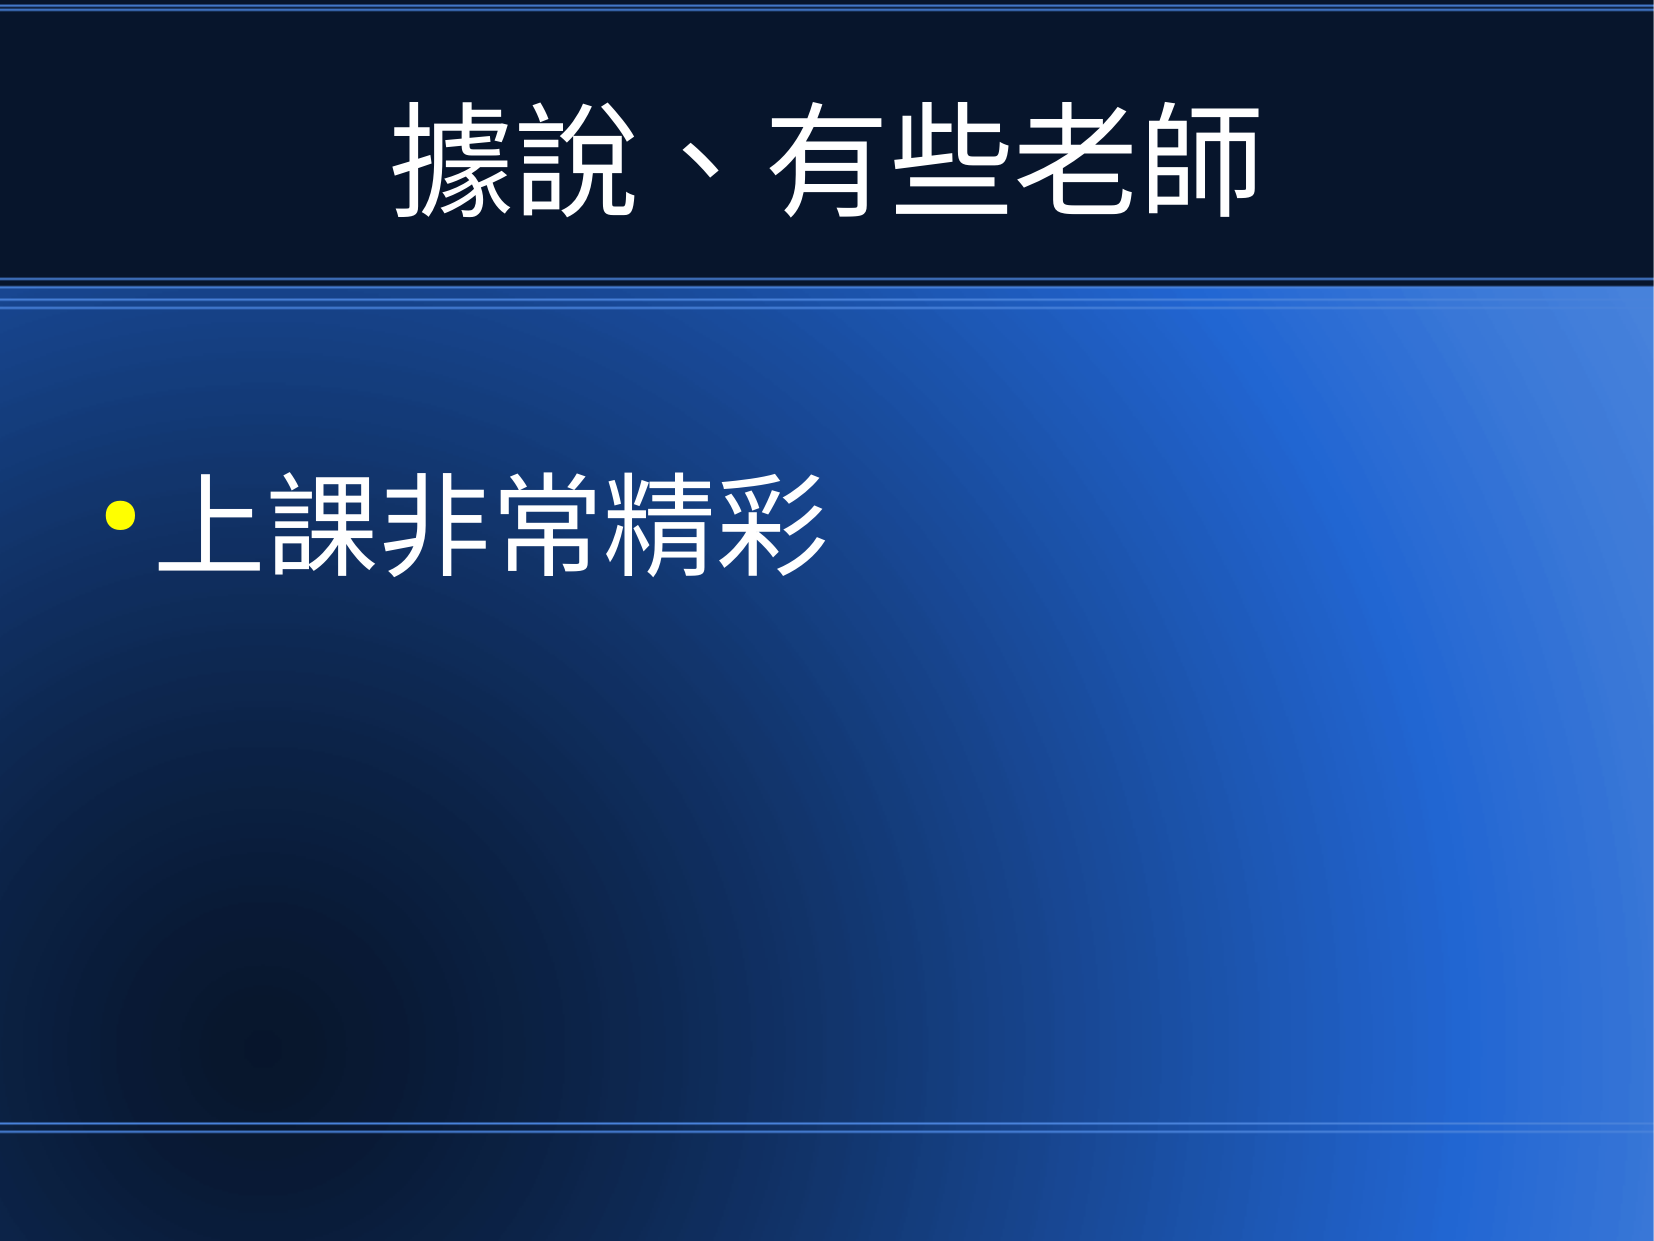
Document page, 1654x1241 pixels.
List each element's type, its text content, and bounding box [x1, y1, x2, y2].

list 上課非常精彩 [82, 355, 1571, 1241]
picture [0, 0, 1654, 1241]
title 據說、有些老師 [82, 49, 1571, 257]
